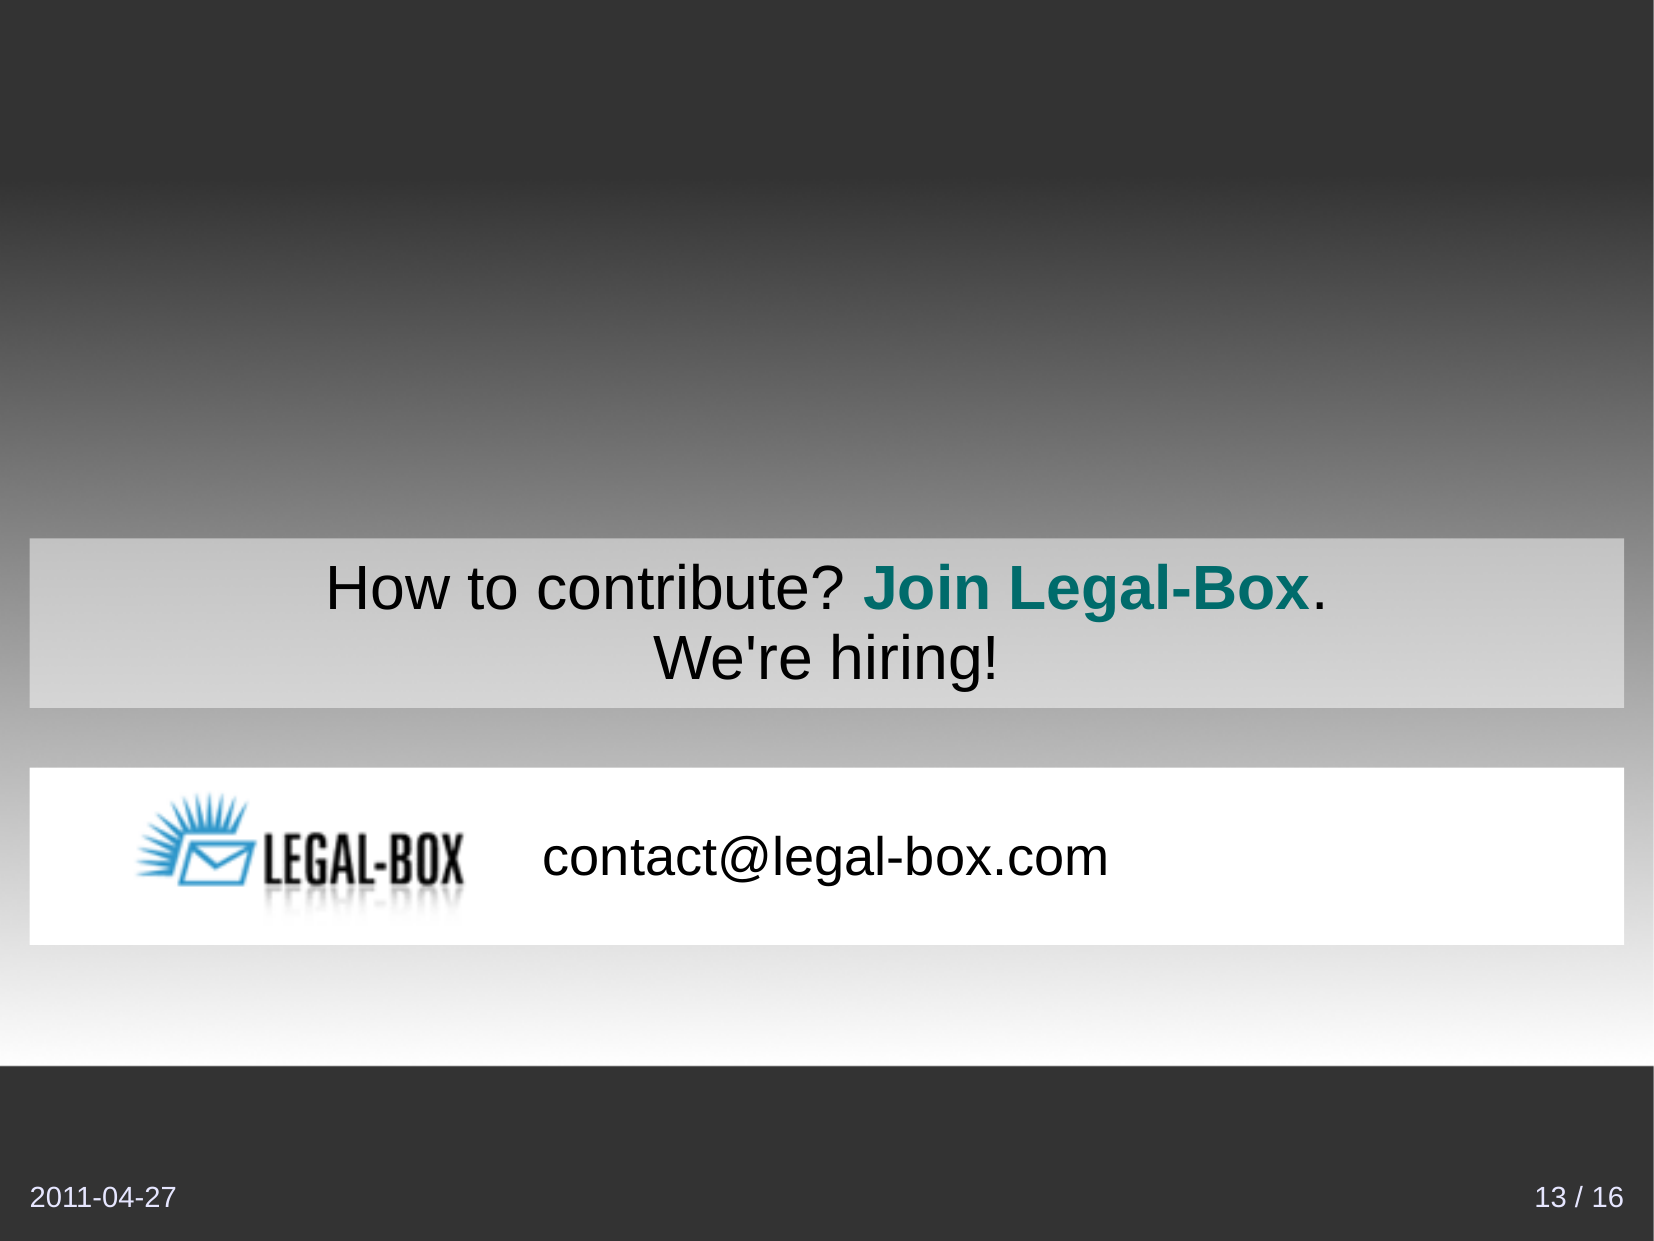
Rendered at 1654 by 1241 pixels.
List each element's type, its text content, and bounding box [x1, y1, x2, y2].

subtitle contact@legal-box.com [29, 767, 1625, 945]
picture [0, 0, 1654, 1241]
title How to contribute? Join Legal-Box. We're hiring! [29, 538, 1625, 708]
